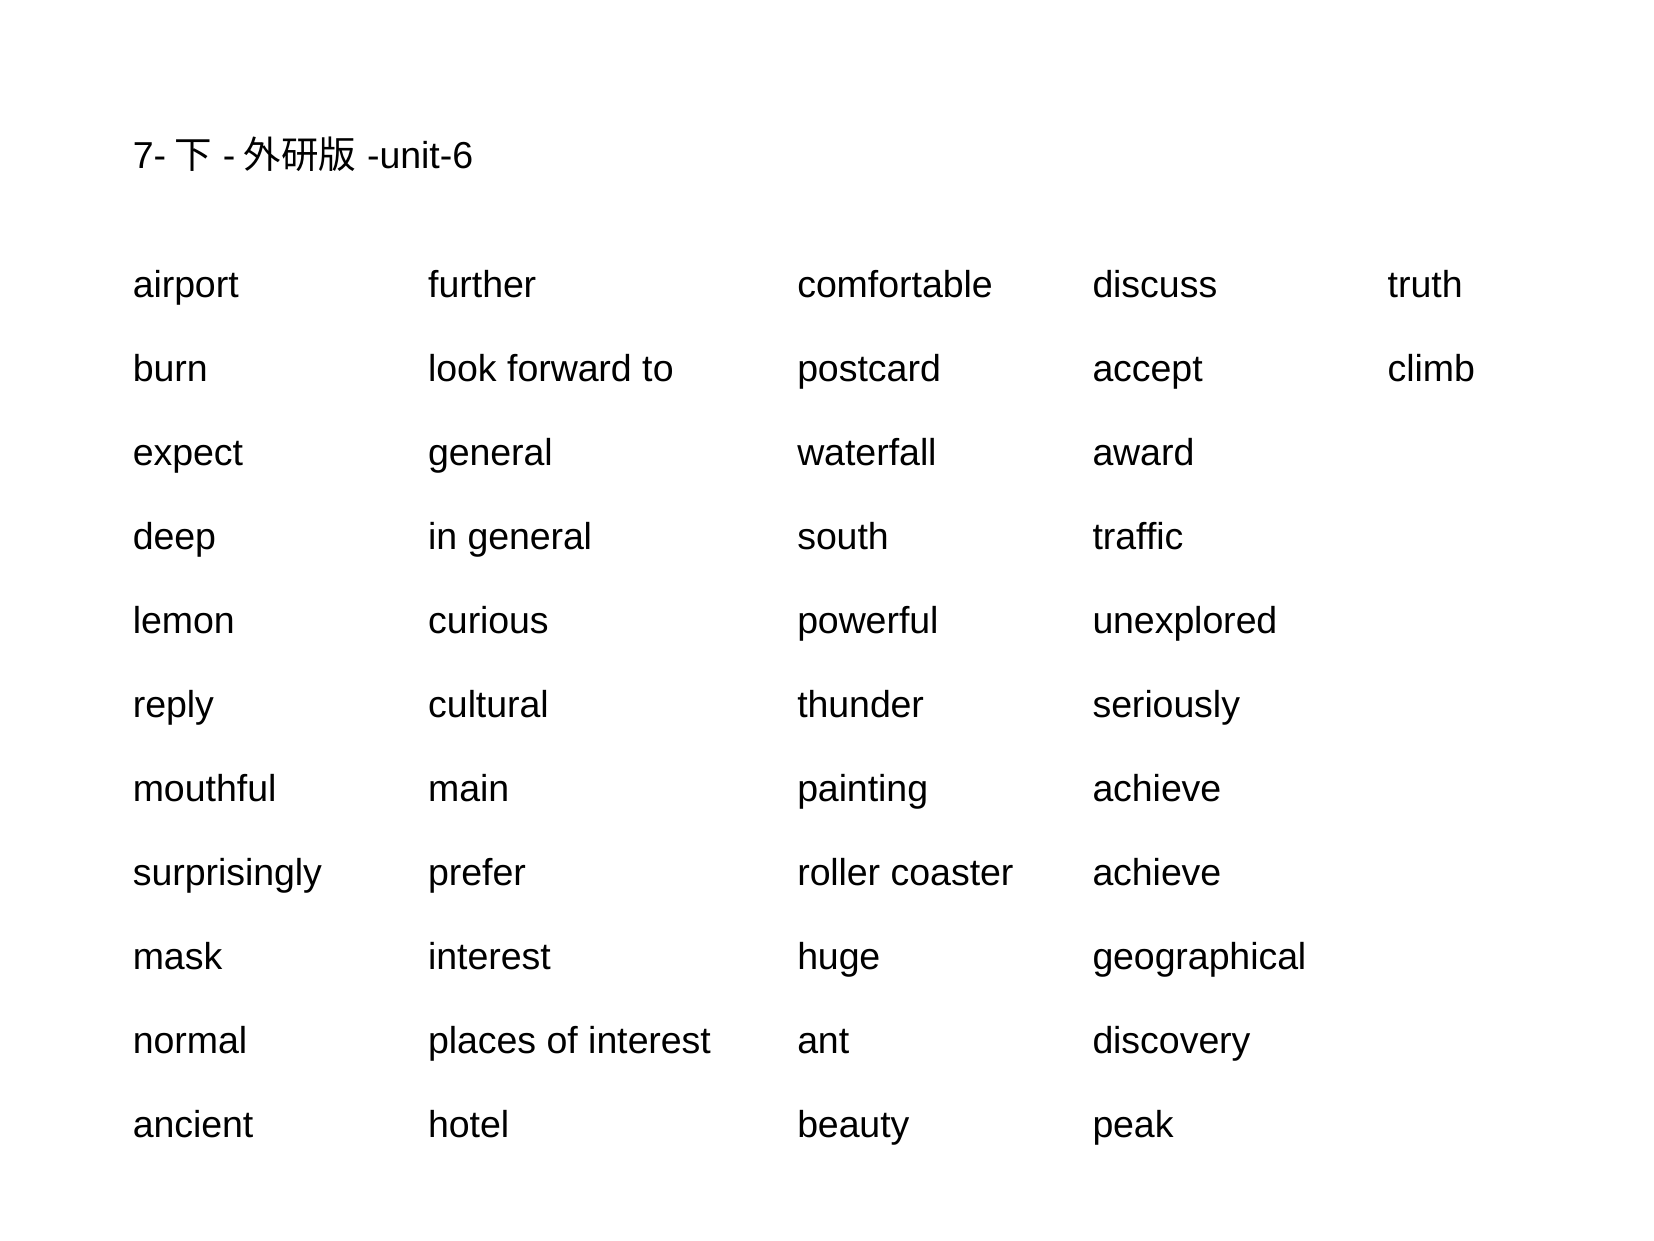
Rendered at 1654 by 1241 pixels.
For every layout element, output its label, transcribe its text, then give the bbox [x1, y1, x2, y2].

text_box 7-下-外研版-unit-6 airport further comfortable discuss truth burn look forward to postcard accept climb expect general waterfall award deep in general south traffic lemon curious powerful unexplored reply cultural thunder seriously mouthful main painting achieve surprisingly prefer roller coaster achieve mask interest huge geographical normal places of interest ant discovery ancient hotel beauty peak [118, 118, 1536, 1143]
